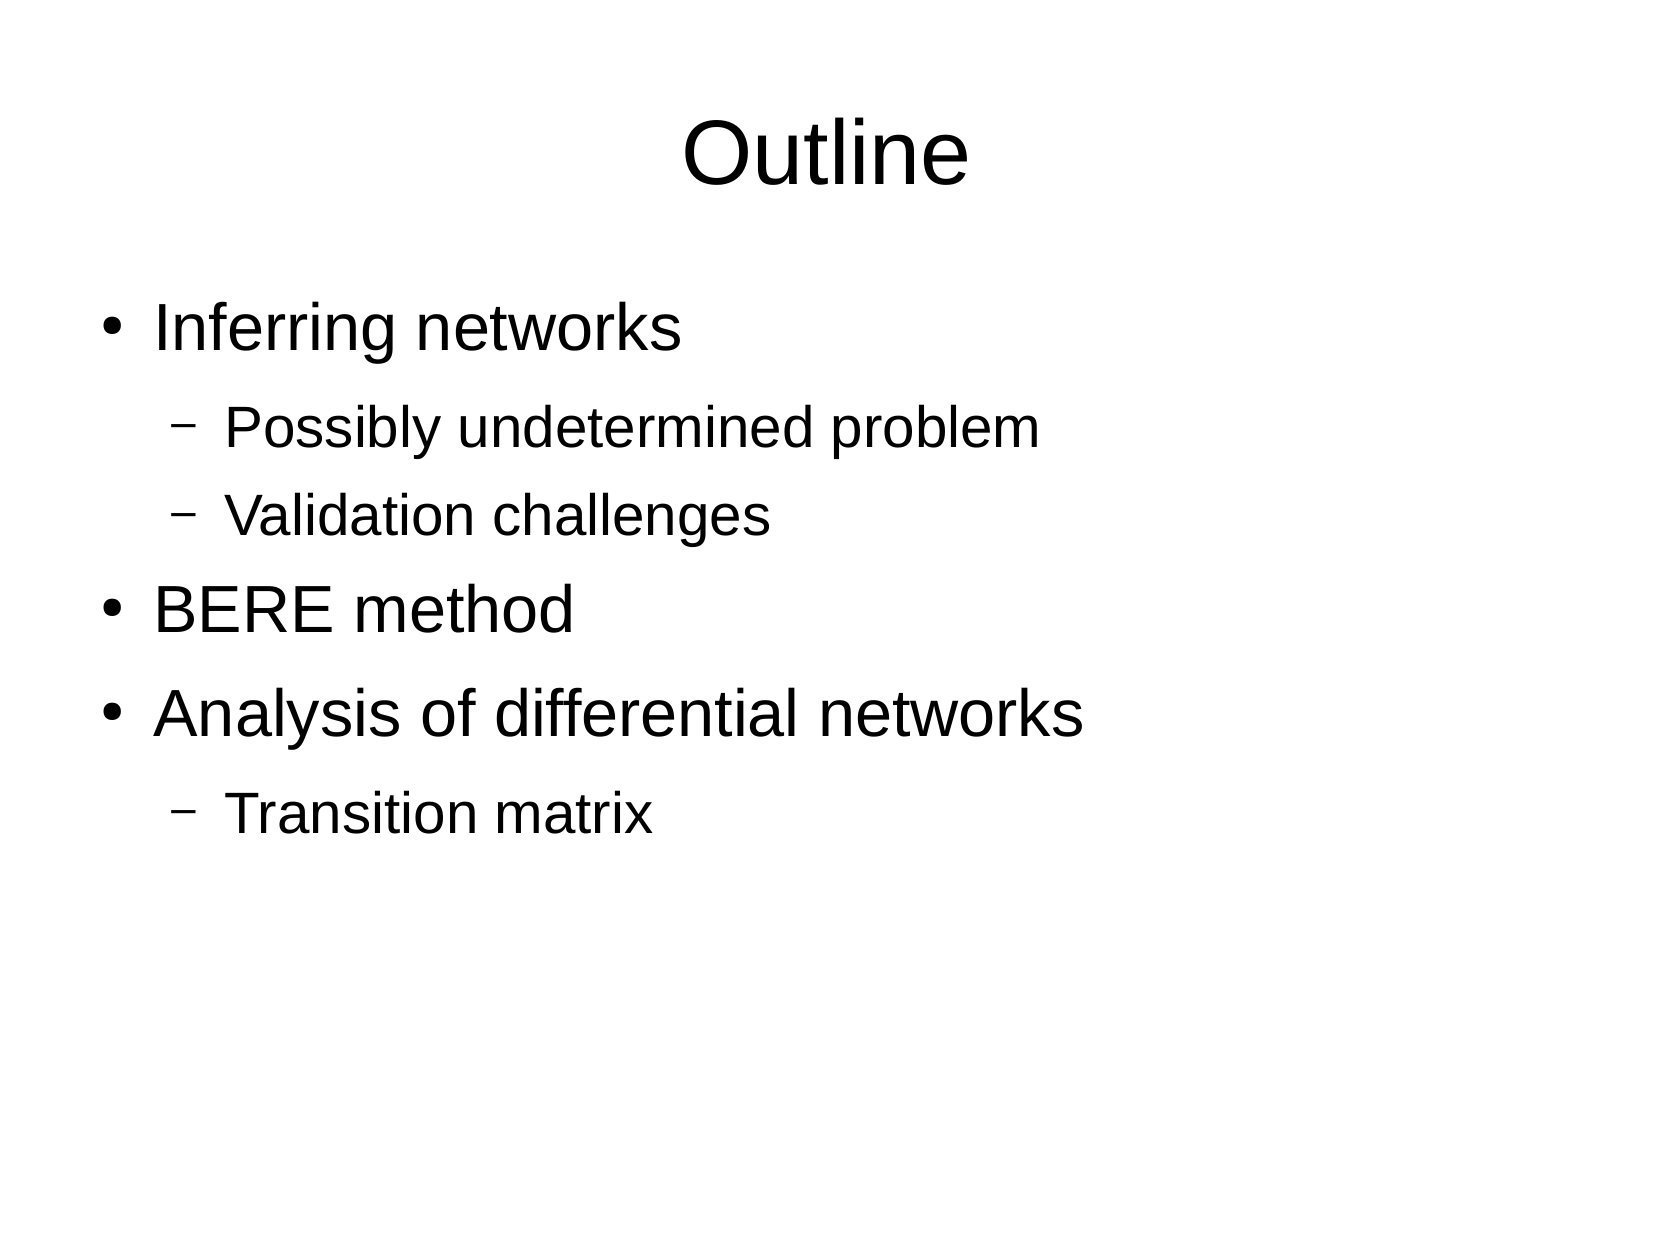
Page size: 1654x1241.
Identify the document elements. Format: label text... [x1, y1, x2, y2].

title Outline [82, 49, 1571, 257]
list Inferring networks Possibly undetermined problem Validation challenges BERE method Analysis of differential networks Transition matrix [82, 290, 1571, 1010]
